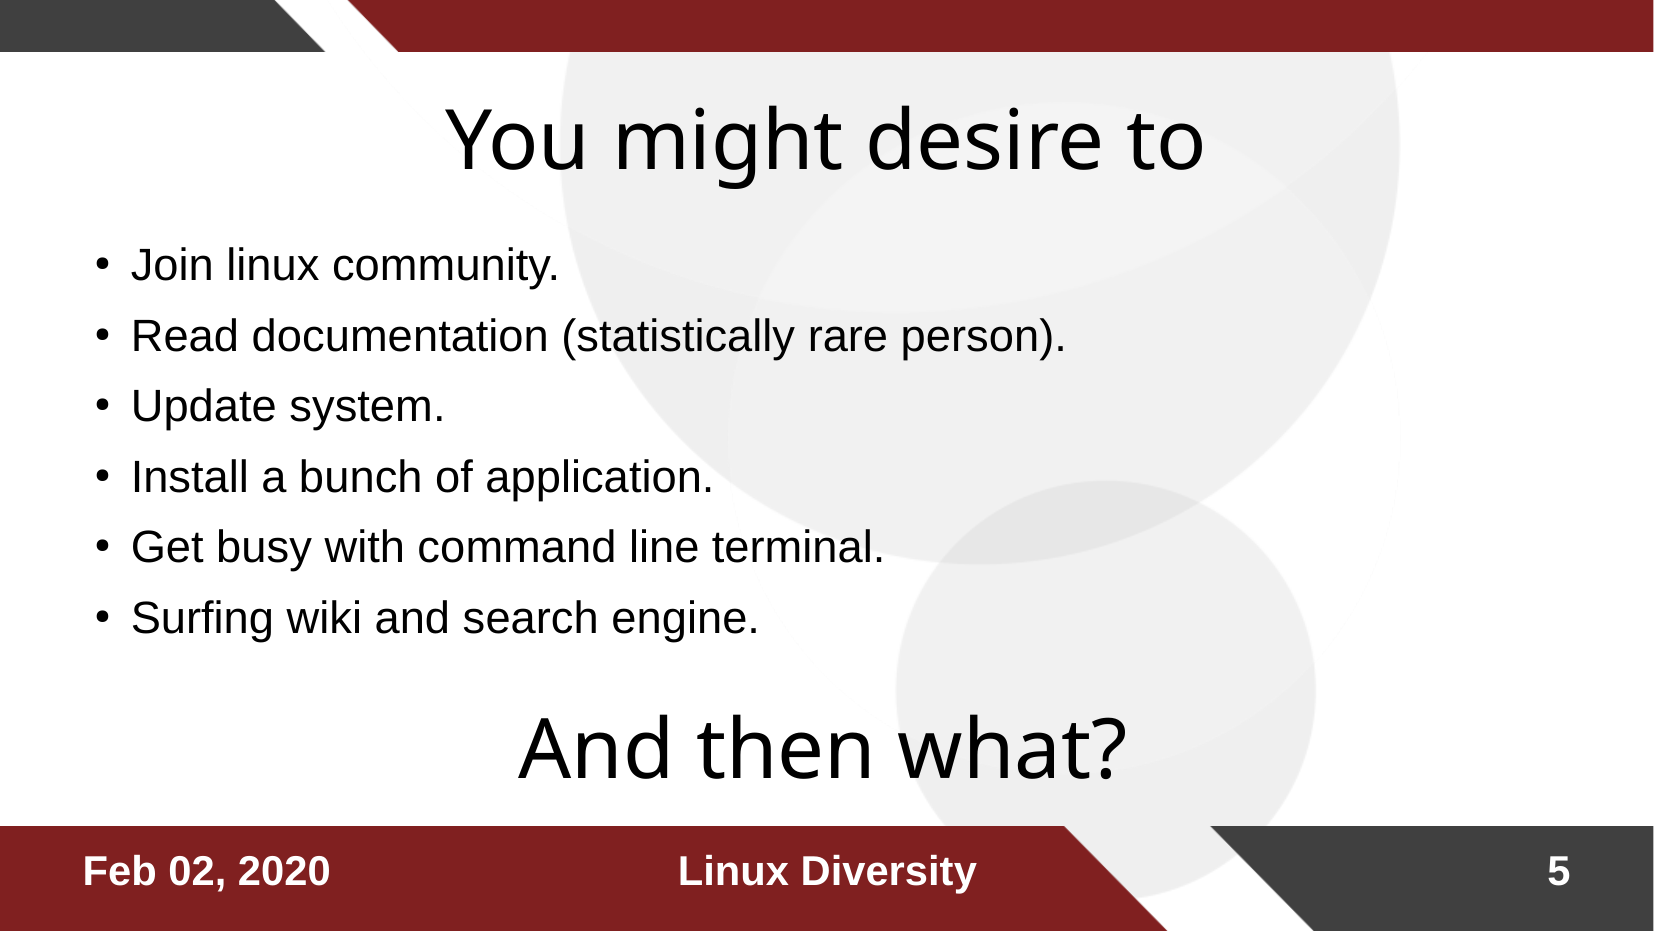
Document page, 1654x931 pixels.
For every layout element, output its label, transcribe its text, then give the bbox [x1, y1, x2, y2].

picture [0, 0, 1654, 52]
list Join linux community. Read documentation (statistically rare person). Update system. Install a bunch of application. Get busy with command line terminal. Surfing wiki and search engine. [82, 239, 1571, 646]
title You might desire to [82, 59, 1571, 216]
text_box And then what? [503, 682, 1171, 796]
picture [0, 826, 1654, 931]
